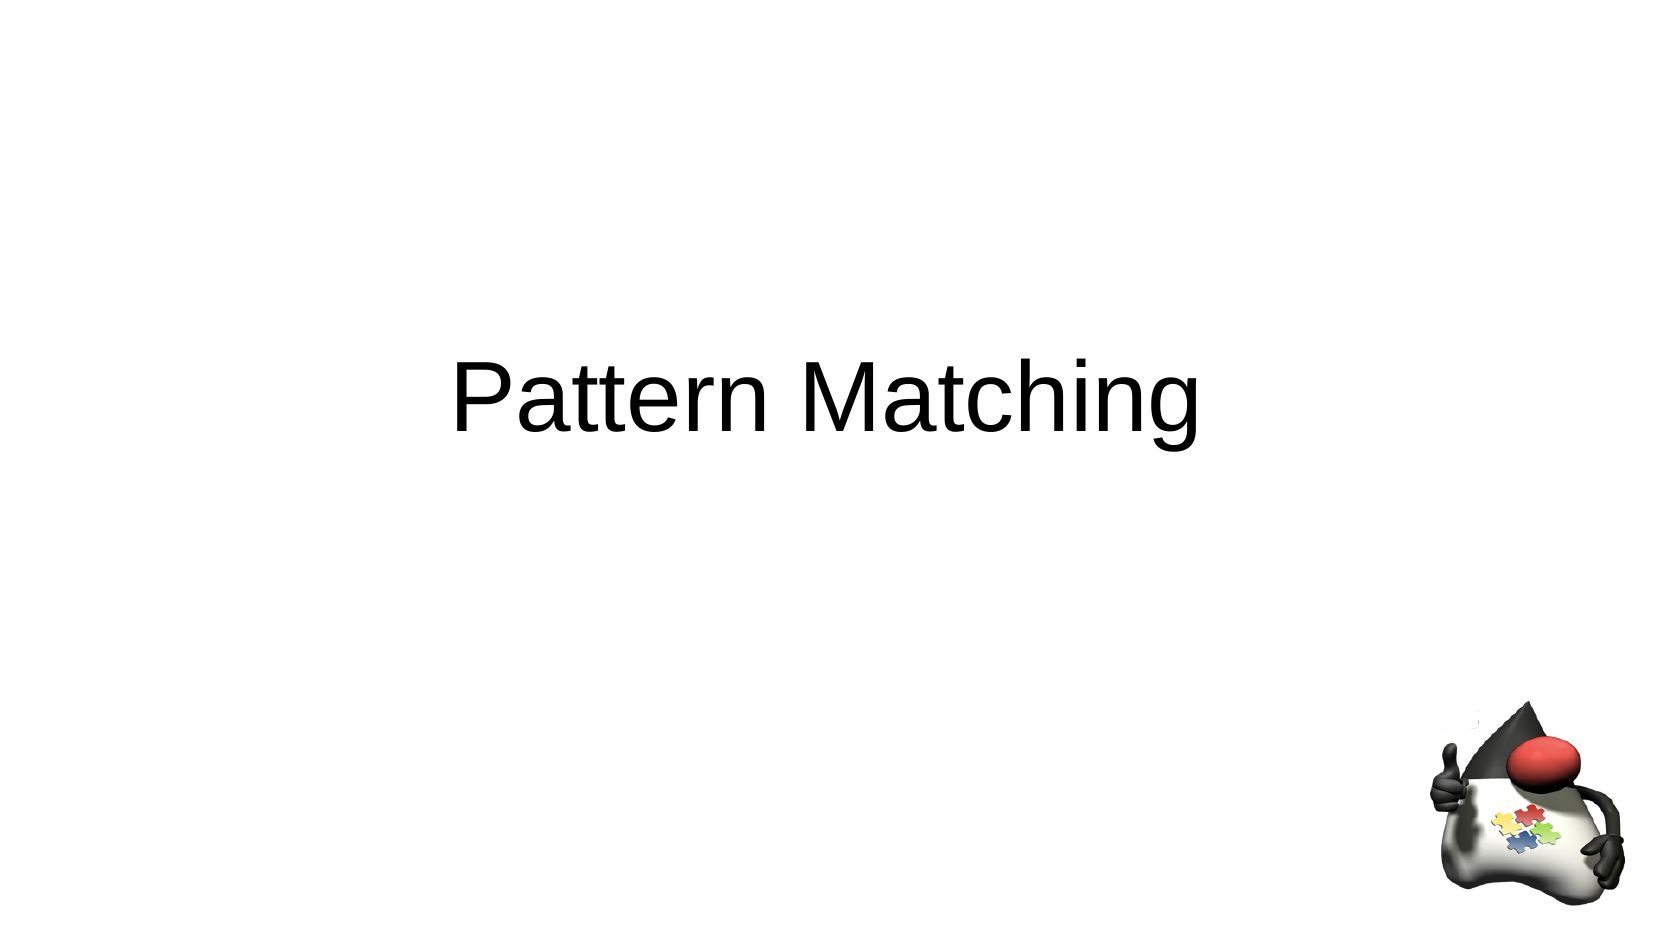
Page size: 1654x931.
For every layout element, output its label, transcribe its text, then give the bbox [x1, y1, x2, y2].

subtitle Pattern Matching [82, 37, 1571, 757]
picture [1395, 669, 1645, 916]
